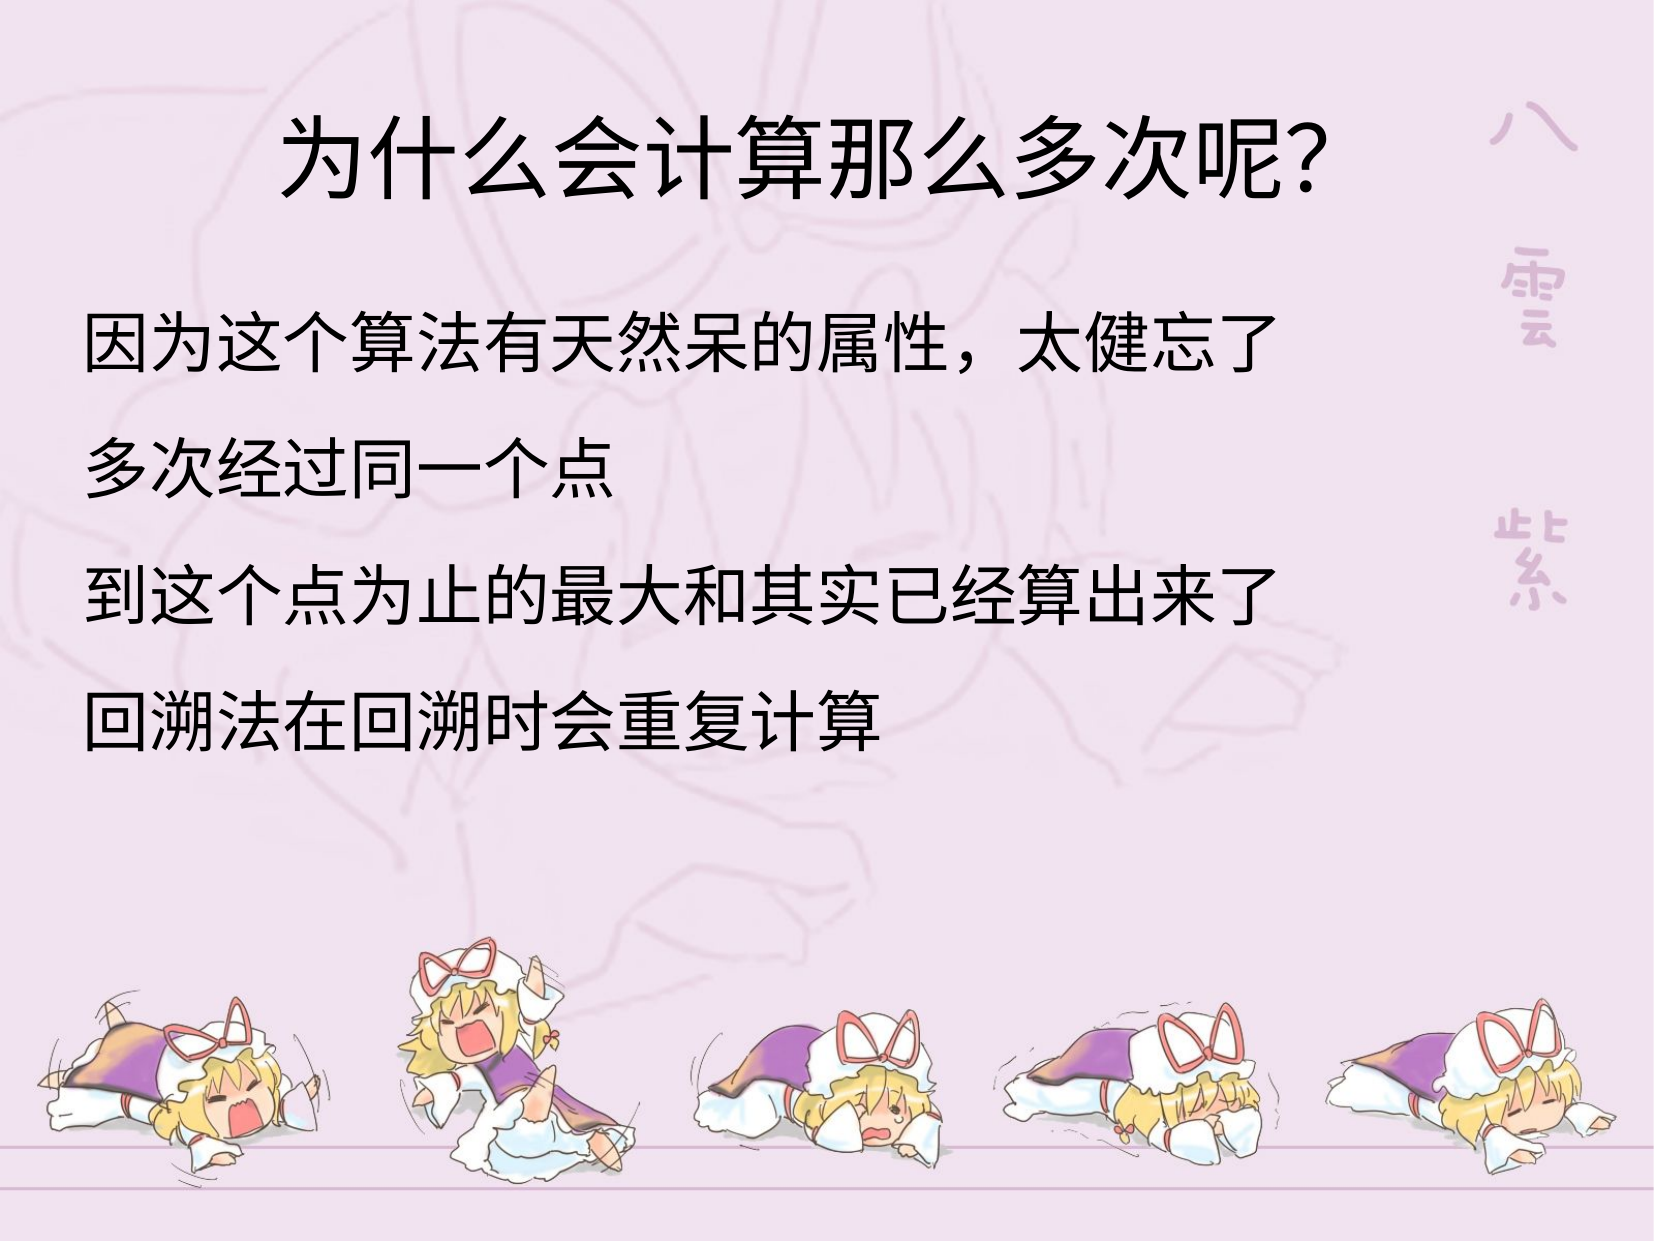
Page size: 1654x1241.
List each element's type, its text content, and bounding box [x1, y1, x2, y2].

list 因为这个算法有天然呆的属性，太健忘了 多次经过同一个点 到这个点为止的最大和其实已经算出来了 回溯法在回溯时会重复计算 [82, 290, 1571, 1109]
title 为什么会计算那么多次呢？ [82, 49, 1571, 257]
picture [0, 0, 1654, 1241]
